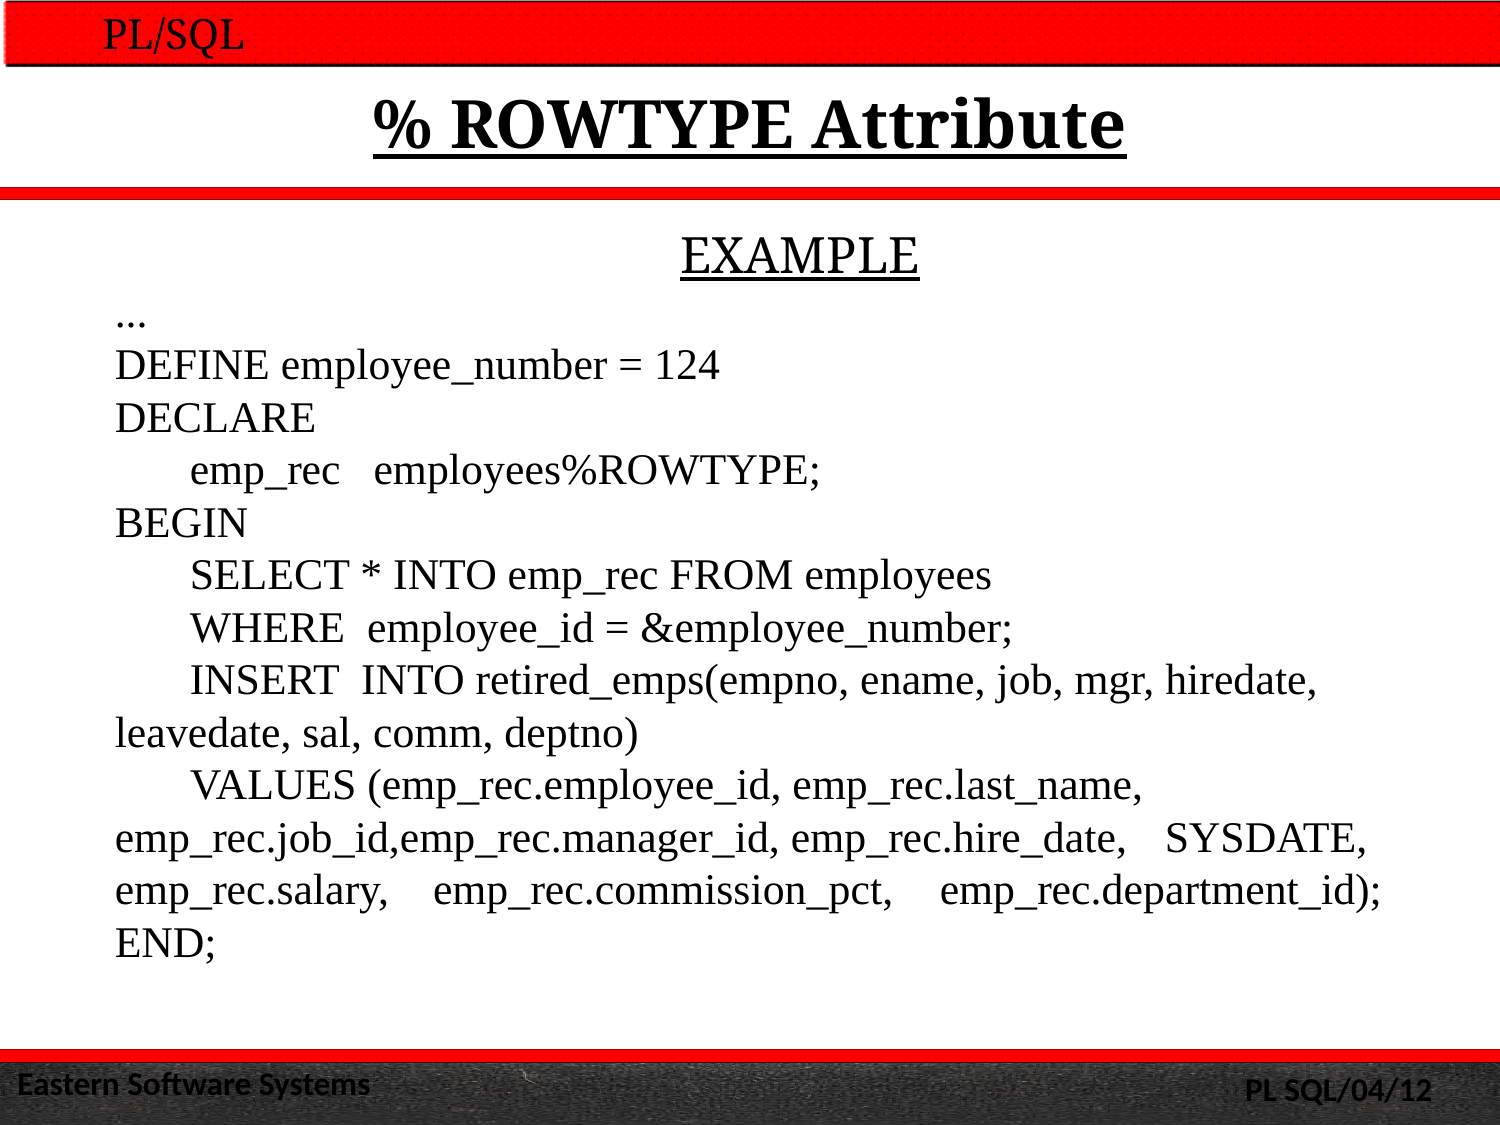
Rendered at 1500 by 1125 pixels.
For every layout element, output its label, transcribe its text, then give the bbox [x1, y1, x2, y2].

picture [0, 1049, 1500, 1125]
text_box EXAMPLE ... DEFINE employee_number = 124 DECLARE emp_rec employees%ROWTYPE; BEGIN SELECT * INTO emp_rec FROM employees WHERE employee_id = &employee_number; INSERT INTO retired_emps(empno, ename, job, mgr, hiredate, leavedate, sal, comm, deptno) VALUES (emp_rec.employee_id, emp_rec.last_name, emp_rec.job_id,emp_rec.manager_id, emp_rec.hire_date, SYSDATE, emp_rec.salary, emp_rec.commission_pct, emp_rec.department_id); END; [99, 216, 1500, 1029]
picture [0, 187, 1500, 200]
text_box PL SQL/04/12 [480, 1060, 1500, 1125]
text_box % ROWTYPE Attribute [0, 74, 1500, 170]
text_box PL/SQL [87, 0, 288, 65]
picture [0, 0, 1500, 69]
text_box Eastern Software Systems [2, 1054, 394, 1110]
